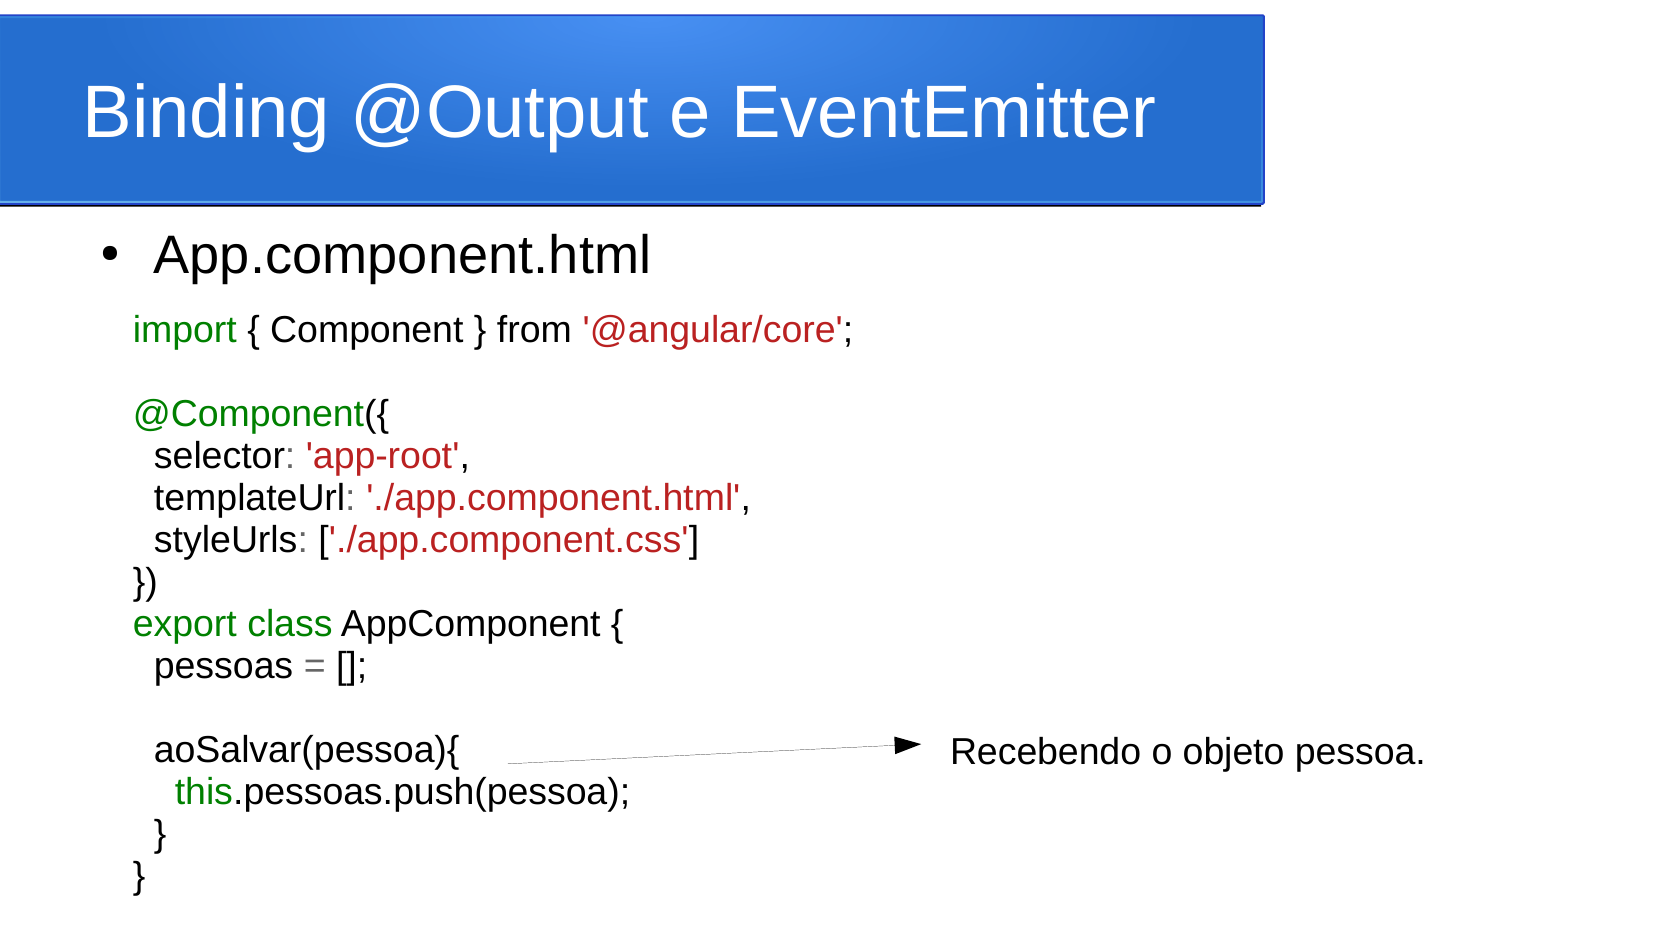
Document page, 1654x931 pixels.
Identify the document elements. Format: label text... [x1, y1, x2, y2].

text_box Recebendo o objeto pessoa. [935, 722, 1441, 780]
text_box import { Component } from '@angular/core'; @Component({ selector: 'app-root', templateUrl: './app.component.html', styleUrls: ['./app.component.css'] }) export class AppComponent { pessoas = []; aoSalvar(pessoa){ this.pessoas.push(pessoa); } } [118, 301, 1382, 904]
list App.component.html [82, 224, 1571, 764]
title Binding @Output e EventEmitter [82, 35, 1235, 189]
